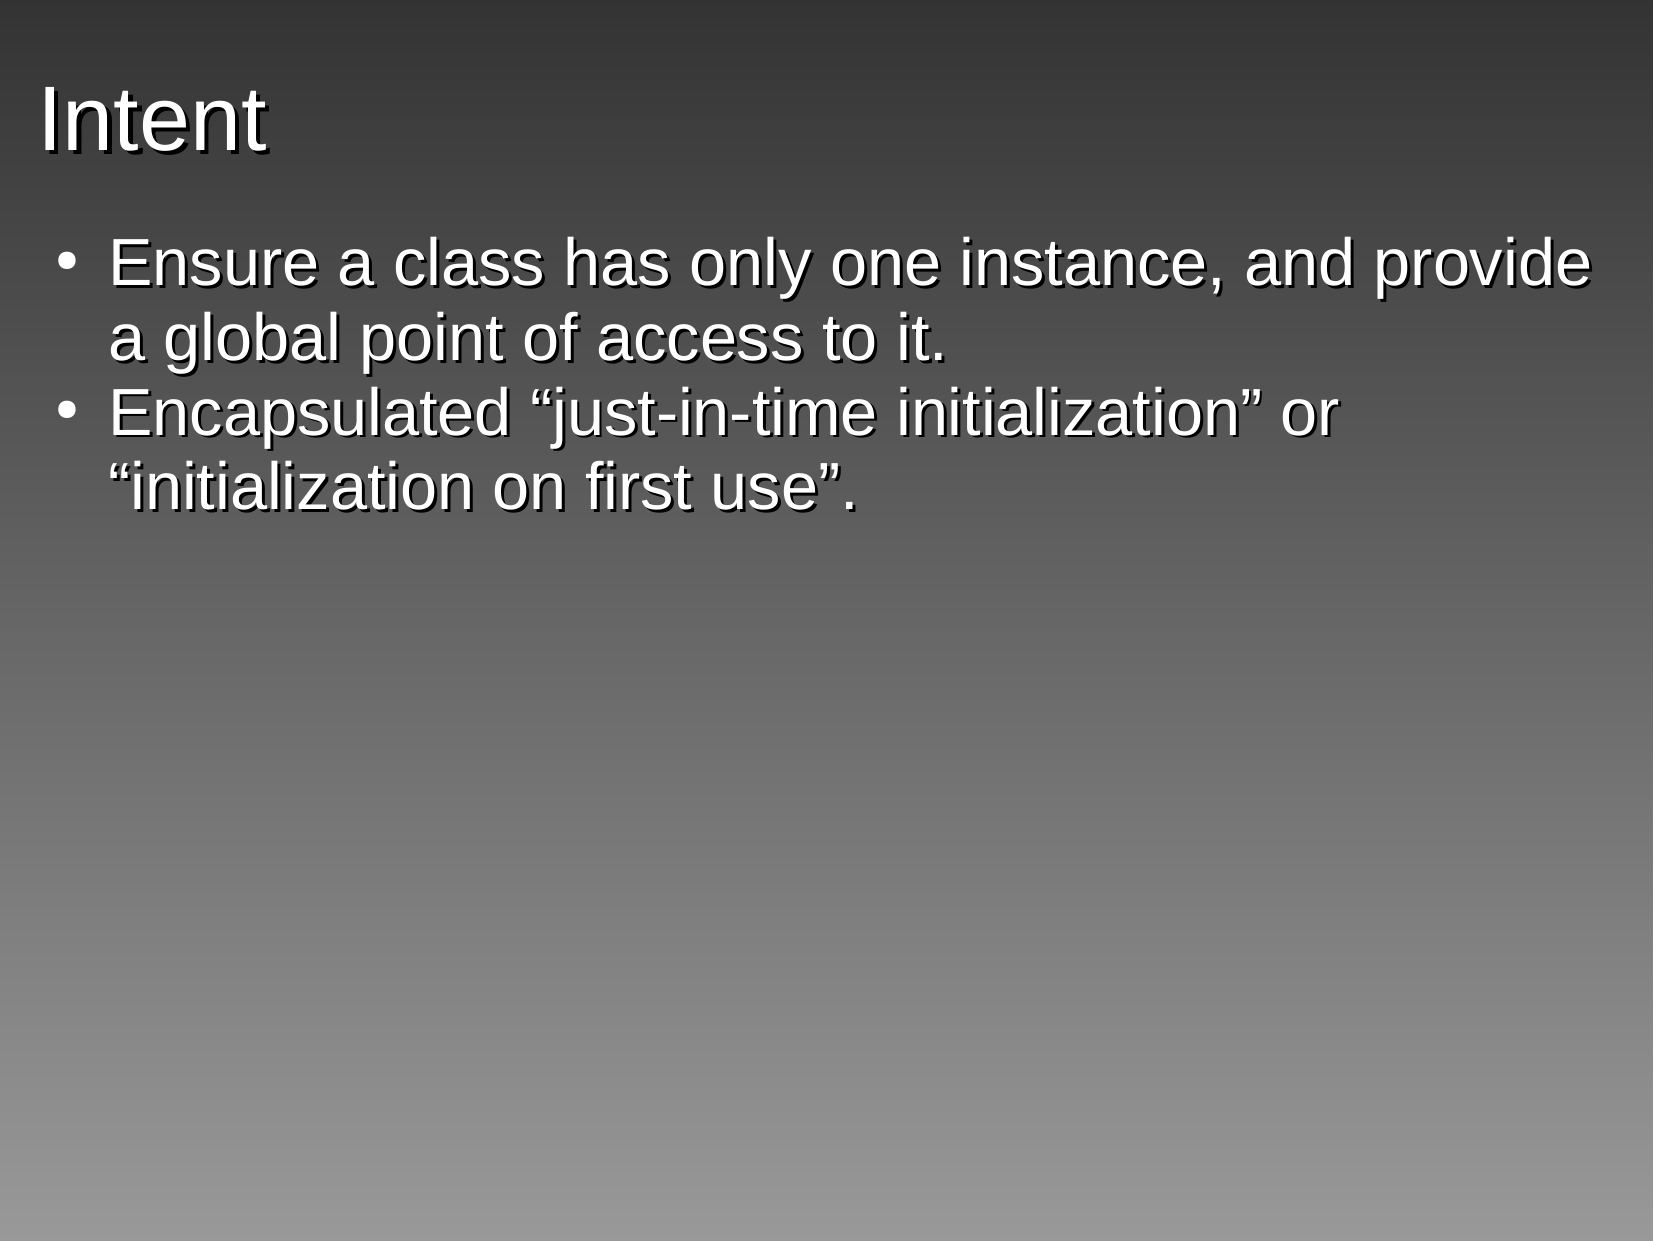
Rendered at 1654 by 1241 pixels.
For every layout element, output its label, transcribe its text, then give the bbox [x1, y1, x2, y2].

title Intent [37, 49, 1613, 188]
list Ensure a class has only one instance, and provide a global point of access to it. Encapsulated “just-in-time initialization” or “initialization on first use”. [37, 225, 1613, 1126]
